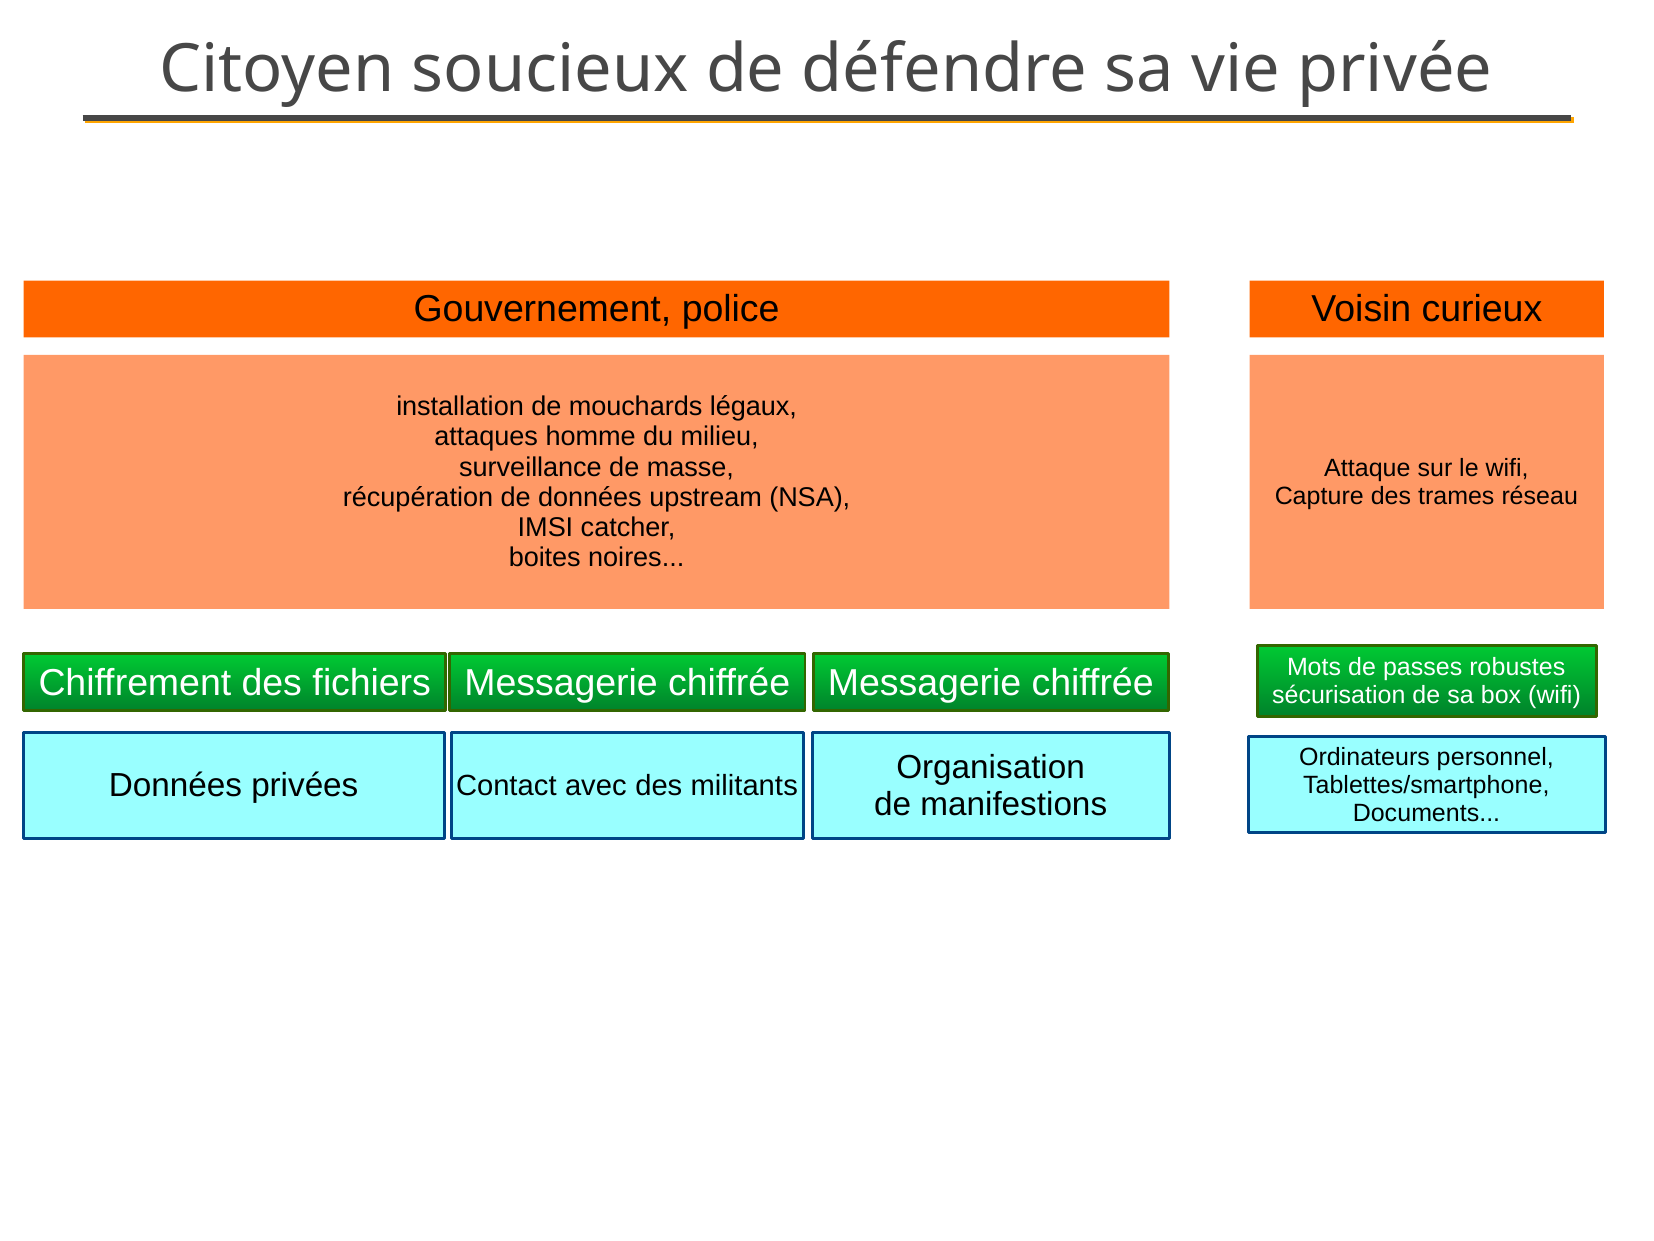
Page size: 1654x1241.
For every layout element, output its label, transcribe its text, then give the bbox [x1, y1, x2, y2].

title Citoyen soucieux de défendre sa vie privée [82, 25, 1571, 107]
text_box Voisin curieux [1249, 280, 1604, 338]
text_box Gouvernement, police [23, 280, 1170, 338]
text_box Messagerie chiffrée [449, 653, 805, 711]
text_box Ordinateurs personnel, Tablettes/smartphone, Documents... [1248, 736, 1606, 833]
text_box installation de mouchards légaux, attaques homme du milieu, surveillance de masse, récupération de données upstream (NSA), IMSI catcher, boites noires... [23, 354, 1170, 609]
text_box Données privées [23, 732, 445, 839]
text_box Contact avec des militants [451, 732, 804, 839]
text_box Organisation de manifestions [812, 732, 1170, 839]
text_box Chiffrement des fichiers [23, 653, 446, 711]
text_box Mots de passes robustes sécurisation de sa box (wifi) [1257, 645, 1597, 717]
text_box Messagerie chiffrée [813, 653, 1169, 711]
text_box Attaque sur le wifi, Capture des trames réseau [1249, 354, 1604, 609]
